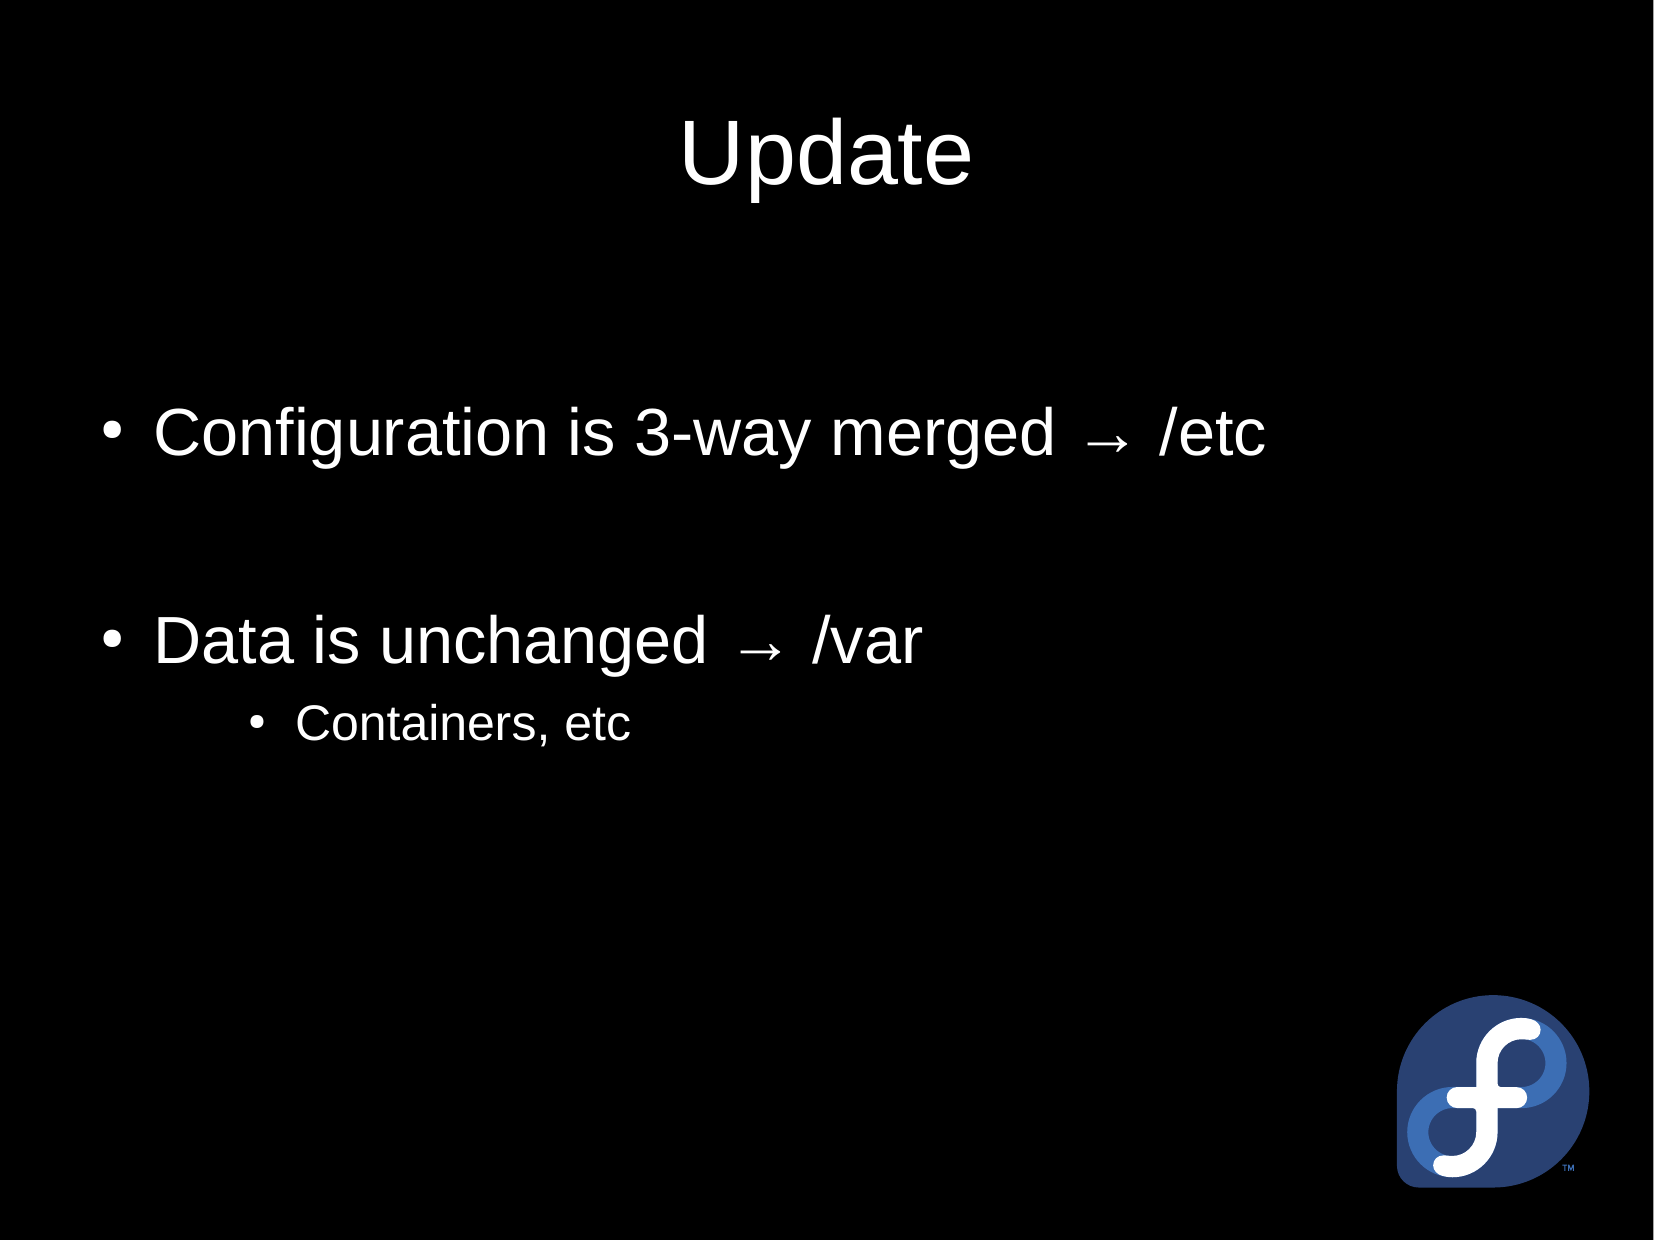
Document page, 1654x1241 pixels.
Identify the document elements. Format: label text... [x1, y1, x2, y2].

title Update [82, 49, 1571, 257]
list Configuration is 3-way merged → /etc Data is unchanged → /var Containers, etc [82, 290, 1571, 1010]
picture [1396, 994, 1591, 1189]
